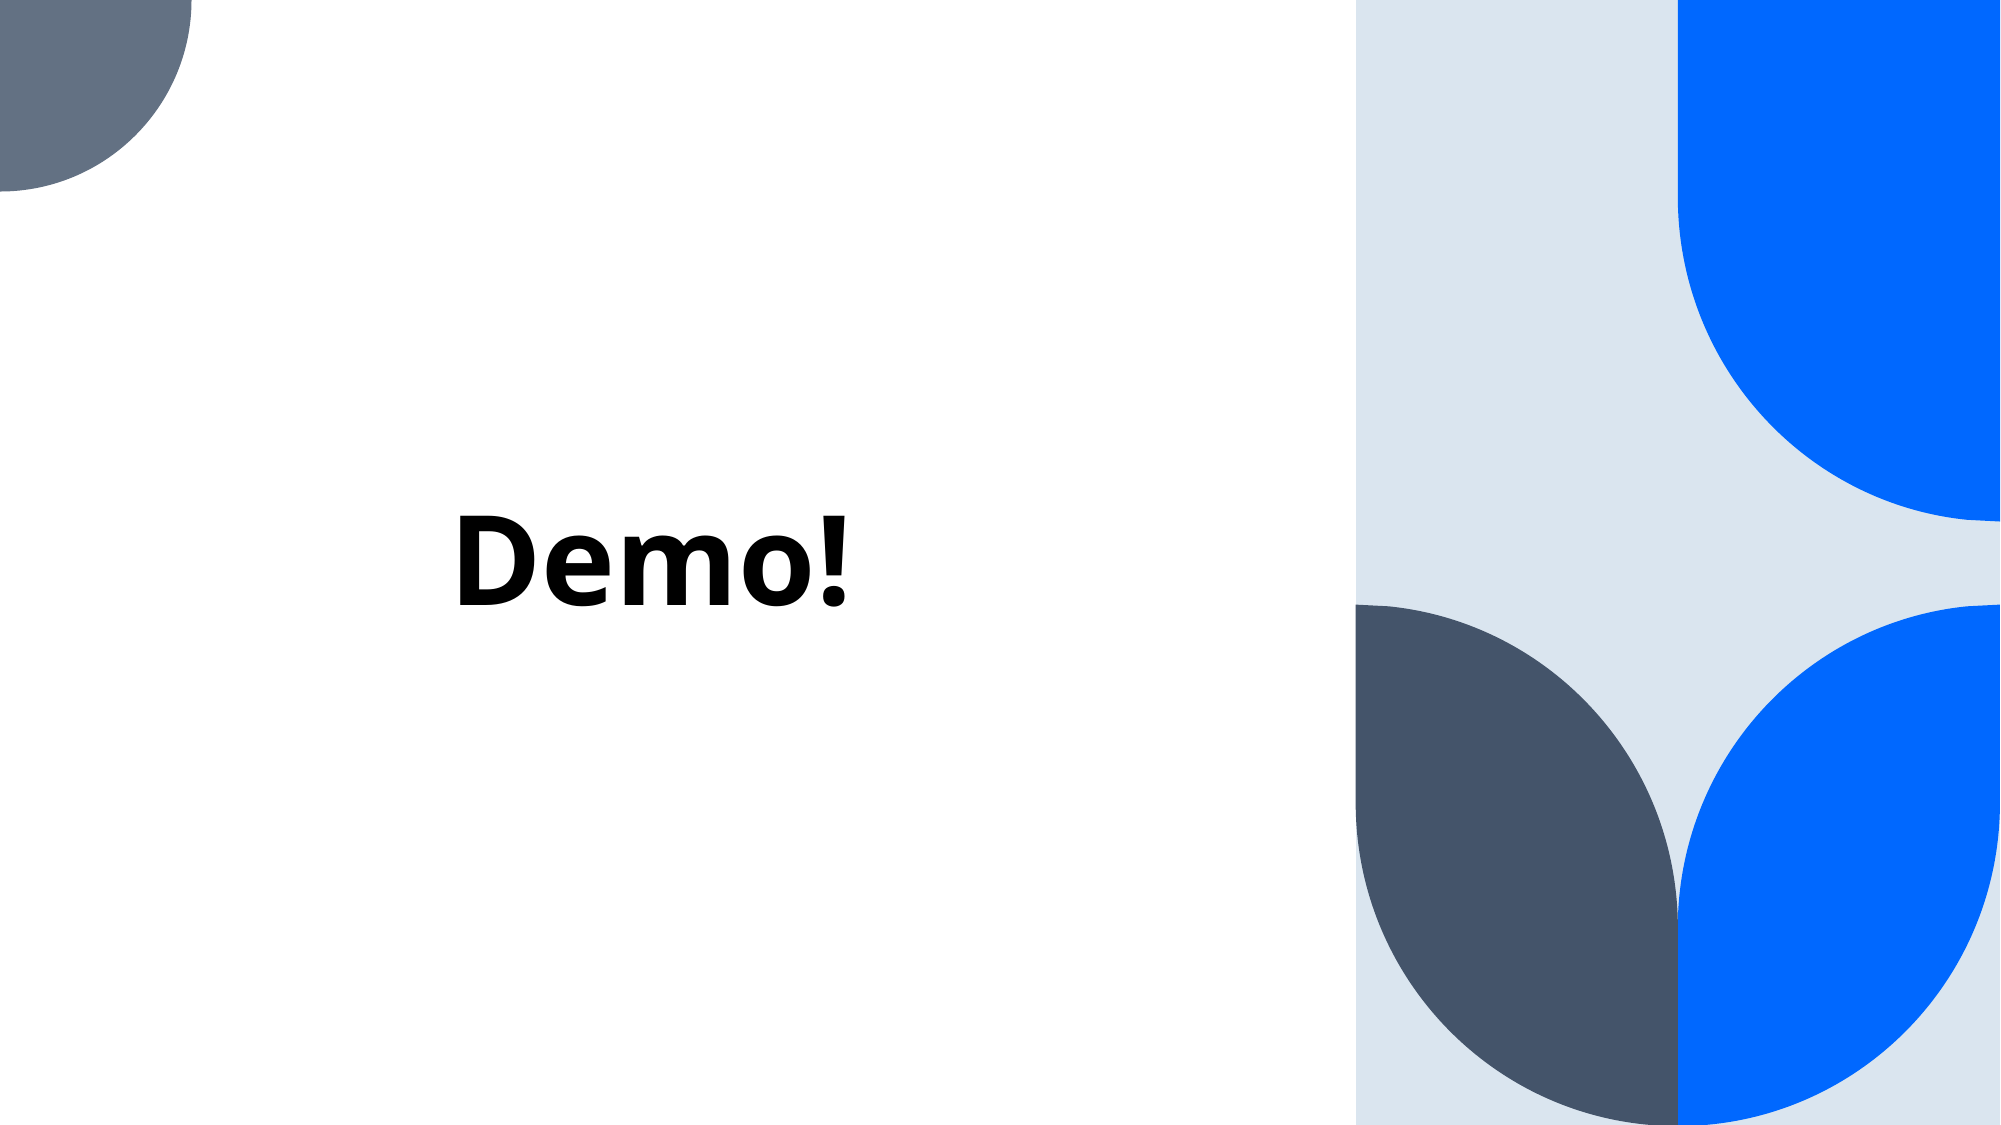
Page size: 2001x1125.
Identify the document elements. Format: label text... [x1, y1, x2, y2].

title Demo! [434, 489, 1035, 636]
